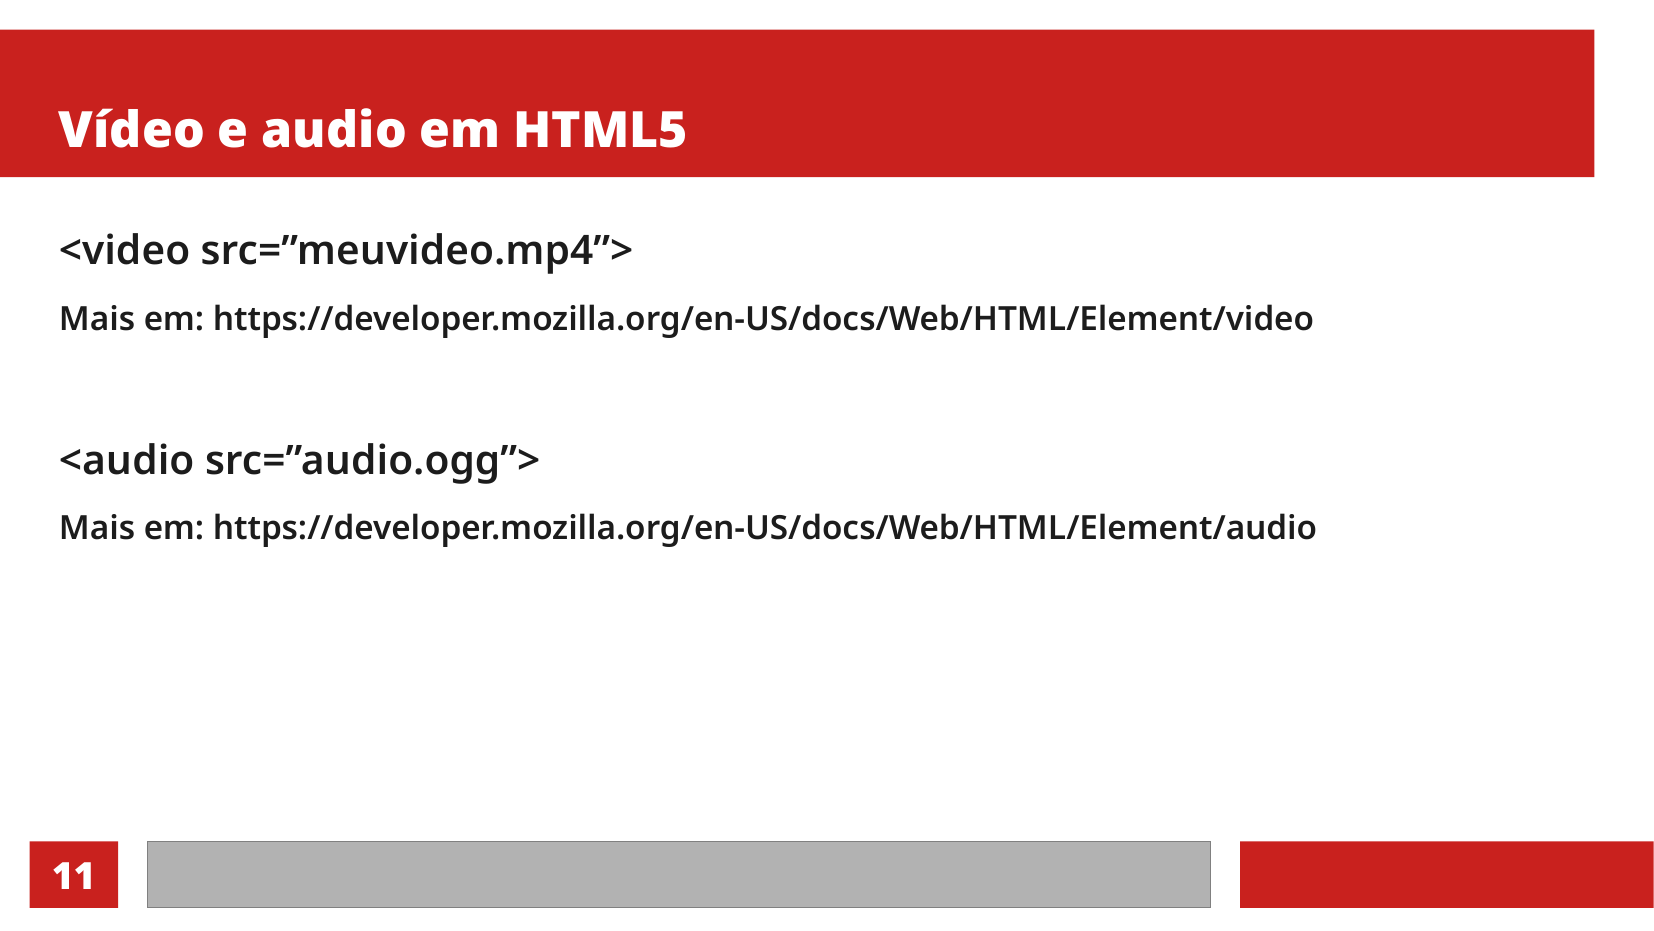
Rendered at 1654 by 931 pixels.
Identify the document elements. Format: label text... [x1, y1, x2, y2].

title Vídeo e audio em HTML5 [59, 44, 1595, 163]
list <video src=”meuvideo.mp4”> Mais em: https://developer.mozilla.org/en-US/docs/Web/HTML/Element/video <audio src=”audio.ogg”> Mais em: https://developer.mozilla.org/en-US/docs/Web/HTML/Element/audio [59, 221, 1565, 798]
